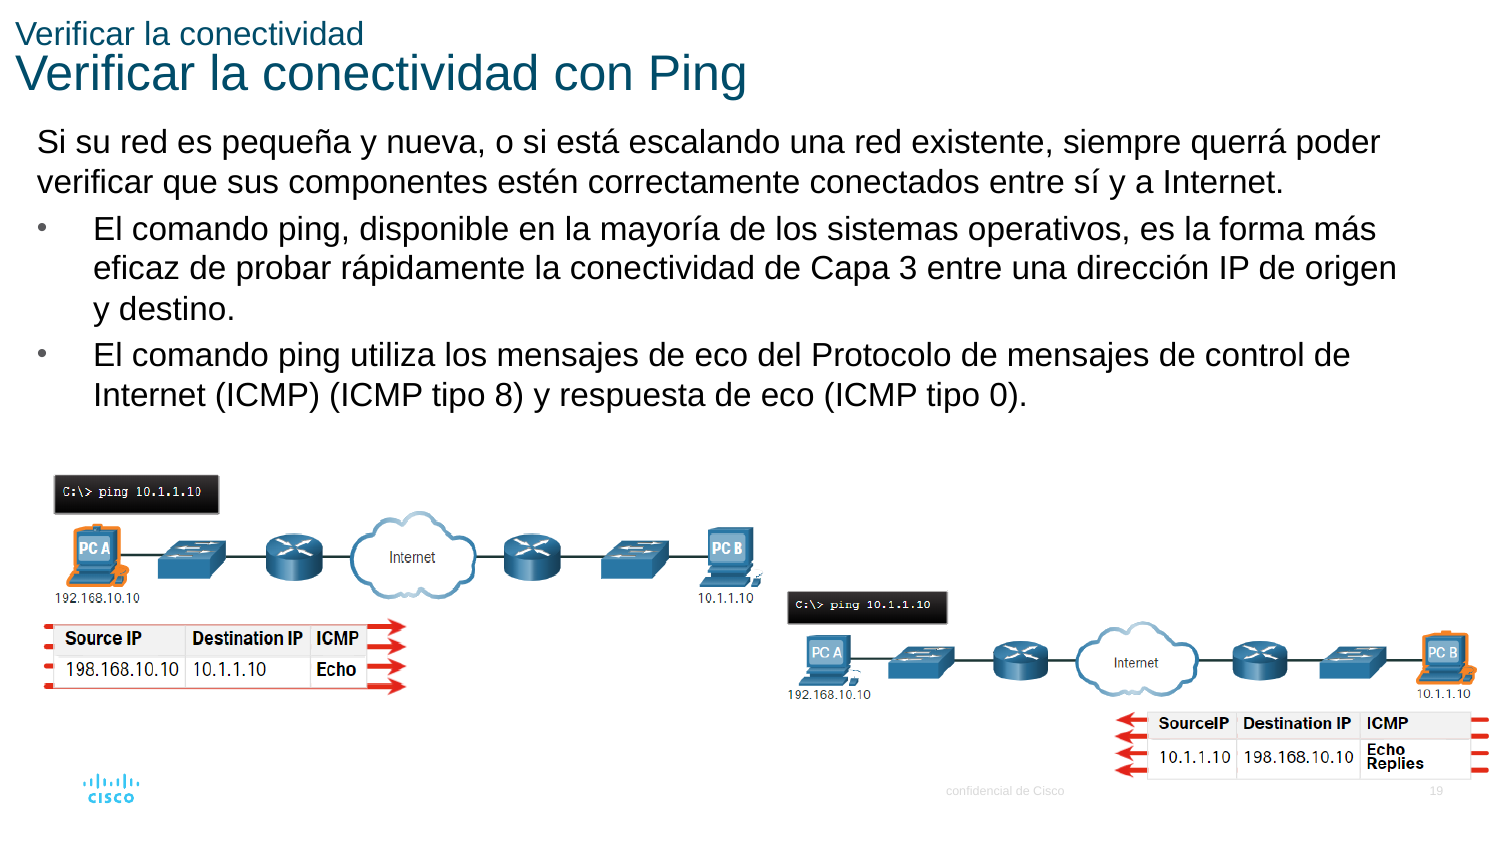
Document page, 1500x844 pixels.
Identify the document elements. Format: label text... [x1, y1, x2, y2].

list Si su red es pequeña y nueva, o si está escalando una red existente, siempre querrá poder verificar que sus componentes estén correctamente conectados entre sí y a Internet. El comando ping, disponible en la mayoría de los sistemas operativos, es la forma más eficaz de probar rápidamente la conectividad de Capa 3 entre una dirección IP de origen y destino. El comando ping utiliza los mensajes de eco del Protocolo de mensajes de control de Internet (ICMP) (ICMP tipo 8) y respuesta de eco (ICMP tipo 0). [21, 112, 1437, 404]
picture [778, 582, 1493, 786]
title Verificar la conectividad Verificar la conectividad con Ping [0, 0, 1369, 121]
picture [35, 467, 768, 698]
